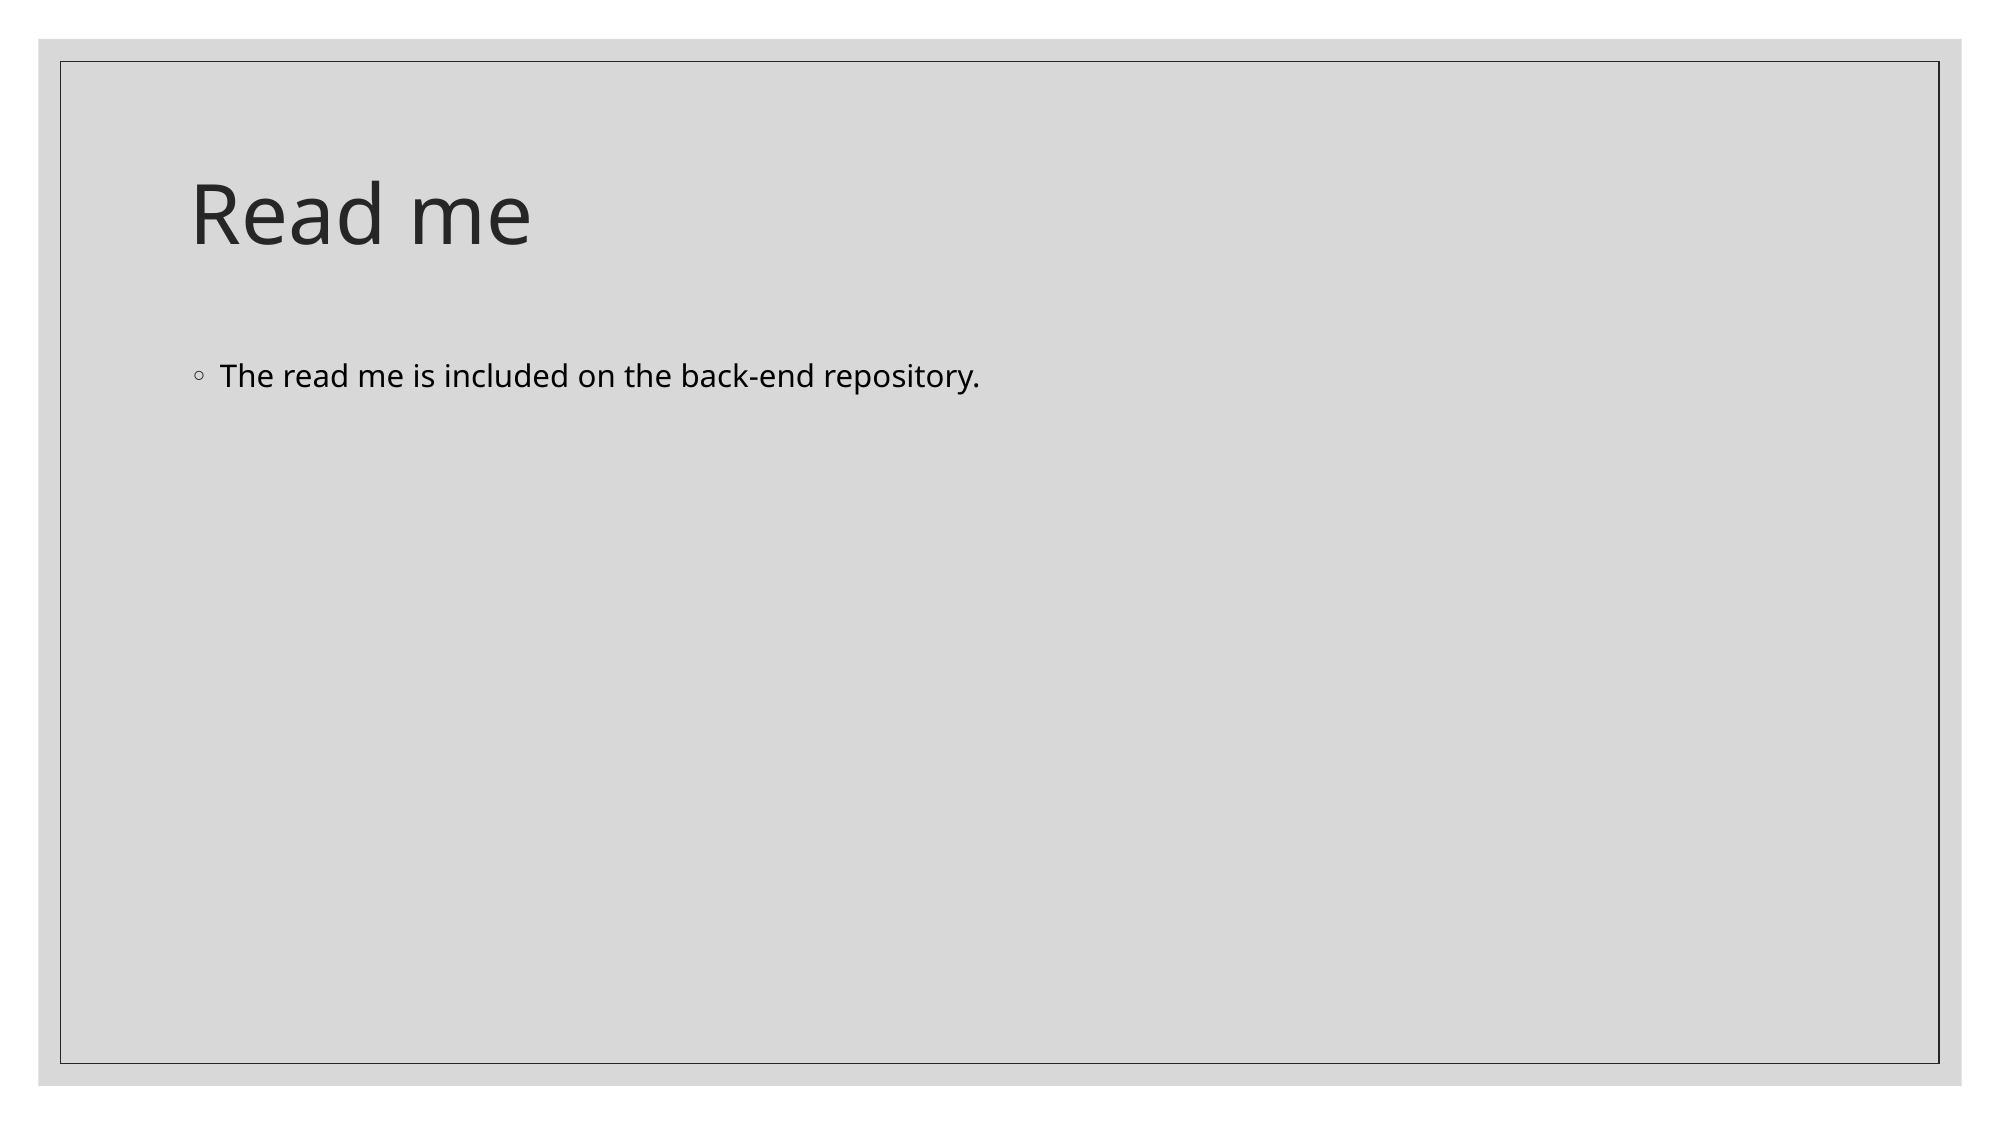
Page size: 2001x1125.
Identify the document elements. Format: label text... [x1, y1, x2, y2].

title Read me [174, 105, 1825, 331]
list The read me is included on the back-end repository. [174, 345, 1825, 977]
